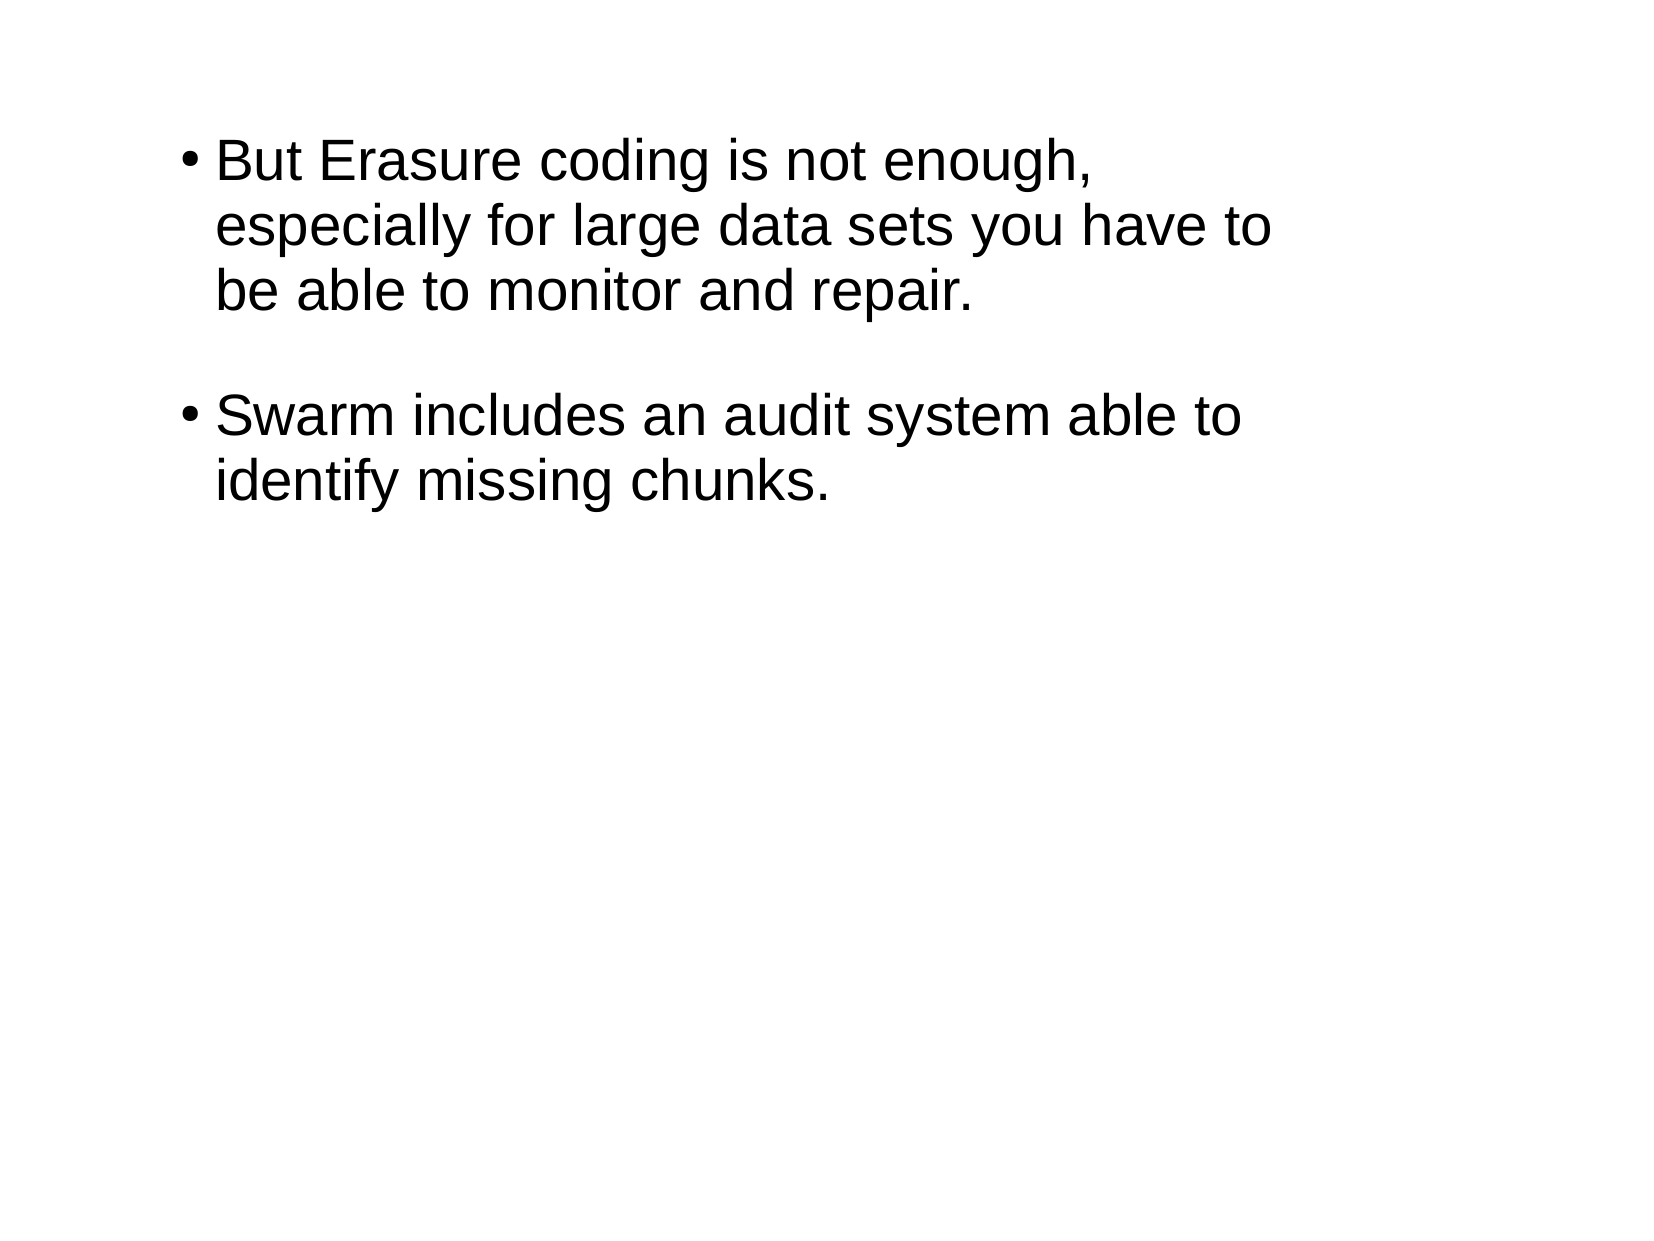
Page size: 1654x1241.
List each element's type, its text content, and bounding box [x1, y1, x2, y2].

text_box But Erasure coding is not enough, especially for large data sets you have to be able to monitor and repair. Swarm includes an audit system able to identify missing chunks. [165, 120, 1321, 521]
